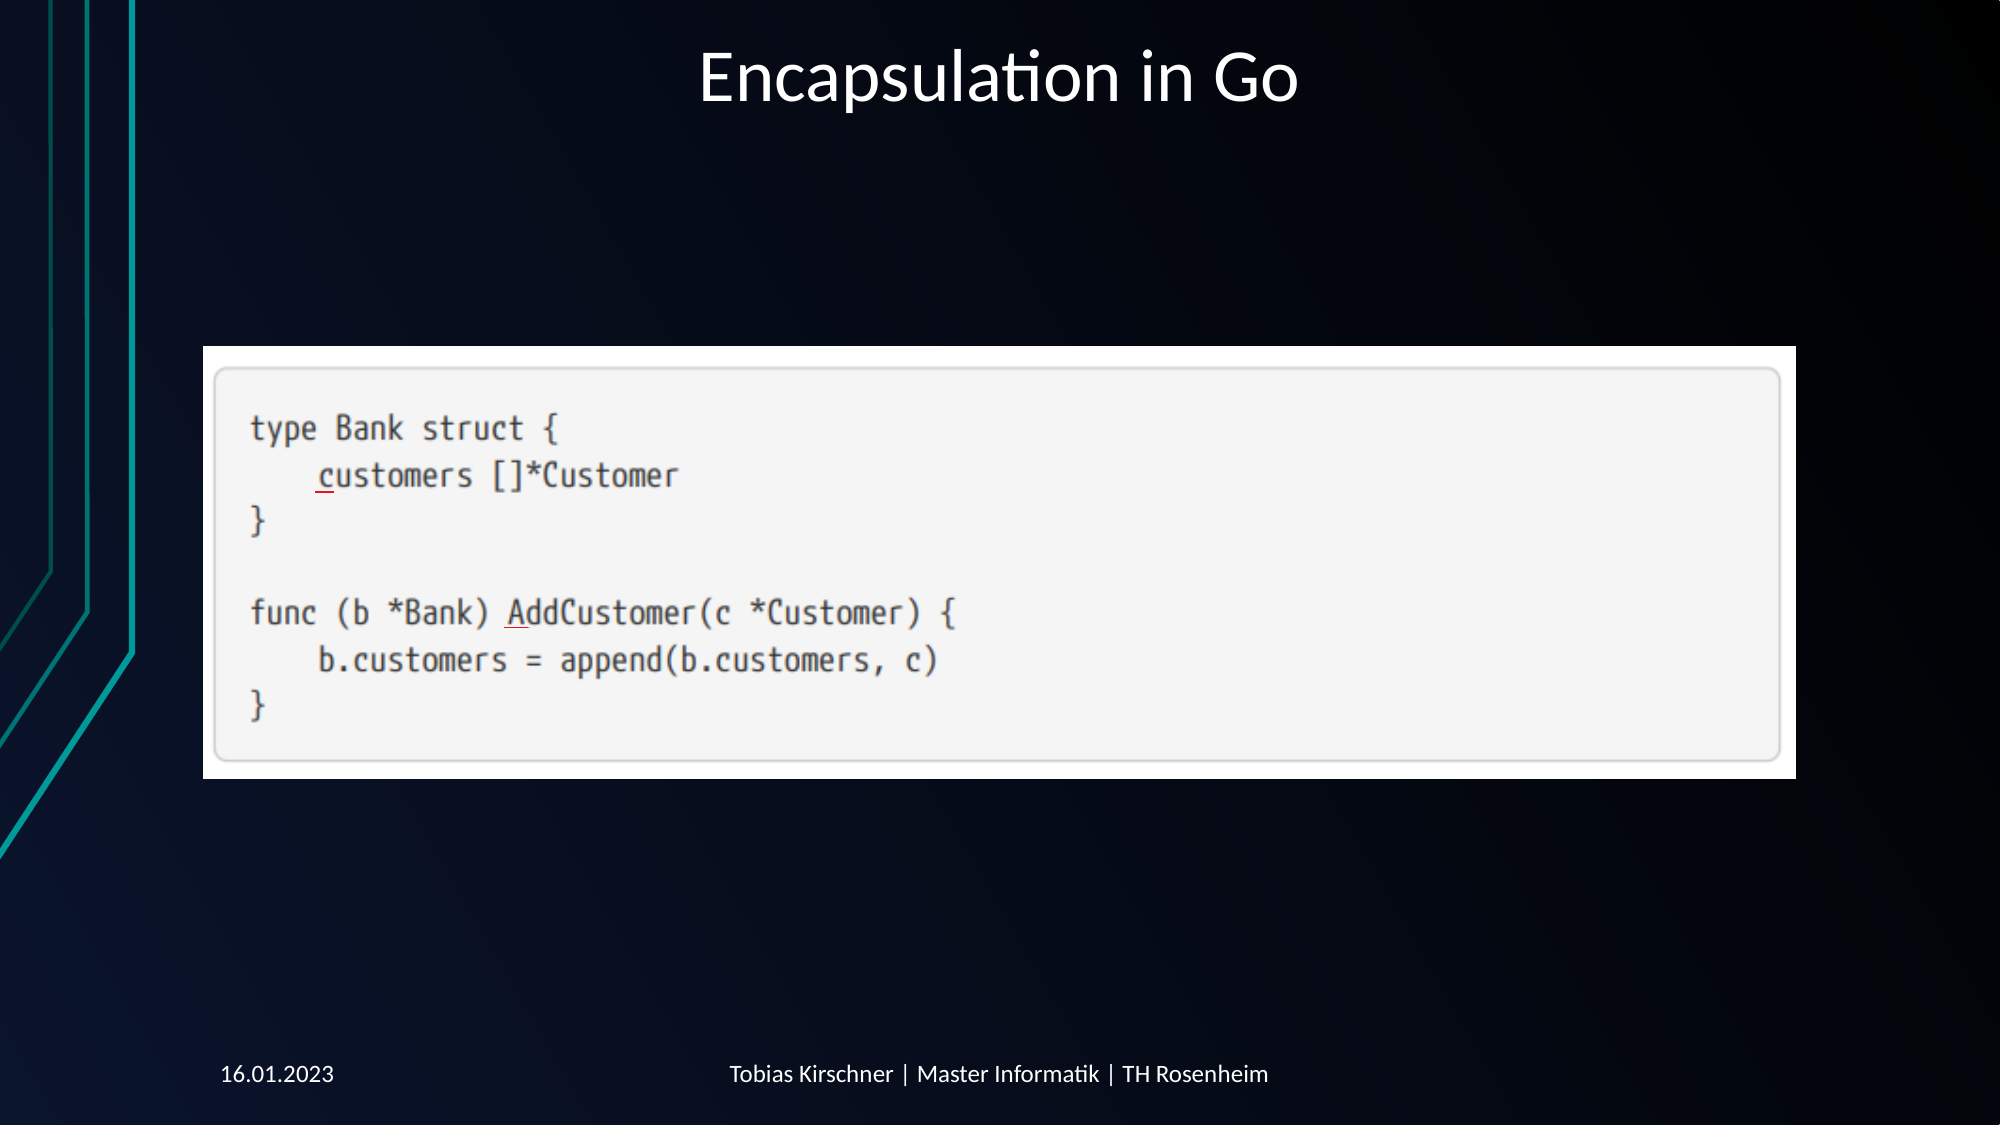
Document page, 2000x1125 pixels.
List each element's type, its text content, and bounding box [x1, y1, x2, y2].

text_box 16.01.2023 [199, 1042, 566, 1103]
title Encapsulation in Go [149, 10, 1850, 128]
text_box Tobias Kirschner | Master Informatik | TH Rosenheim [566, 1042, 1433, 1103]
picture [203, 346, 1796, 779]
